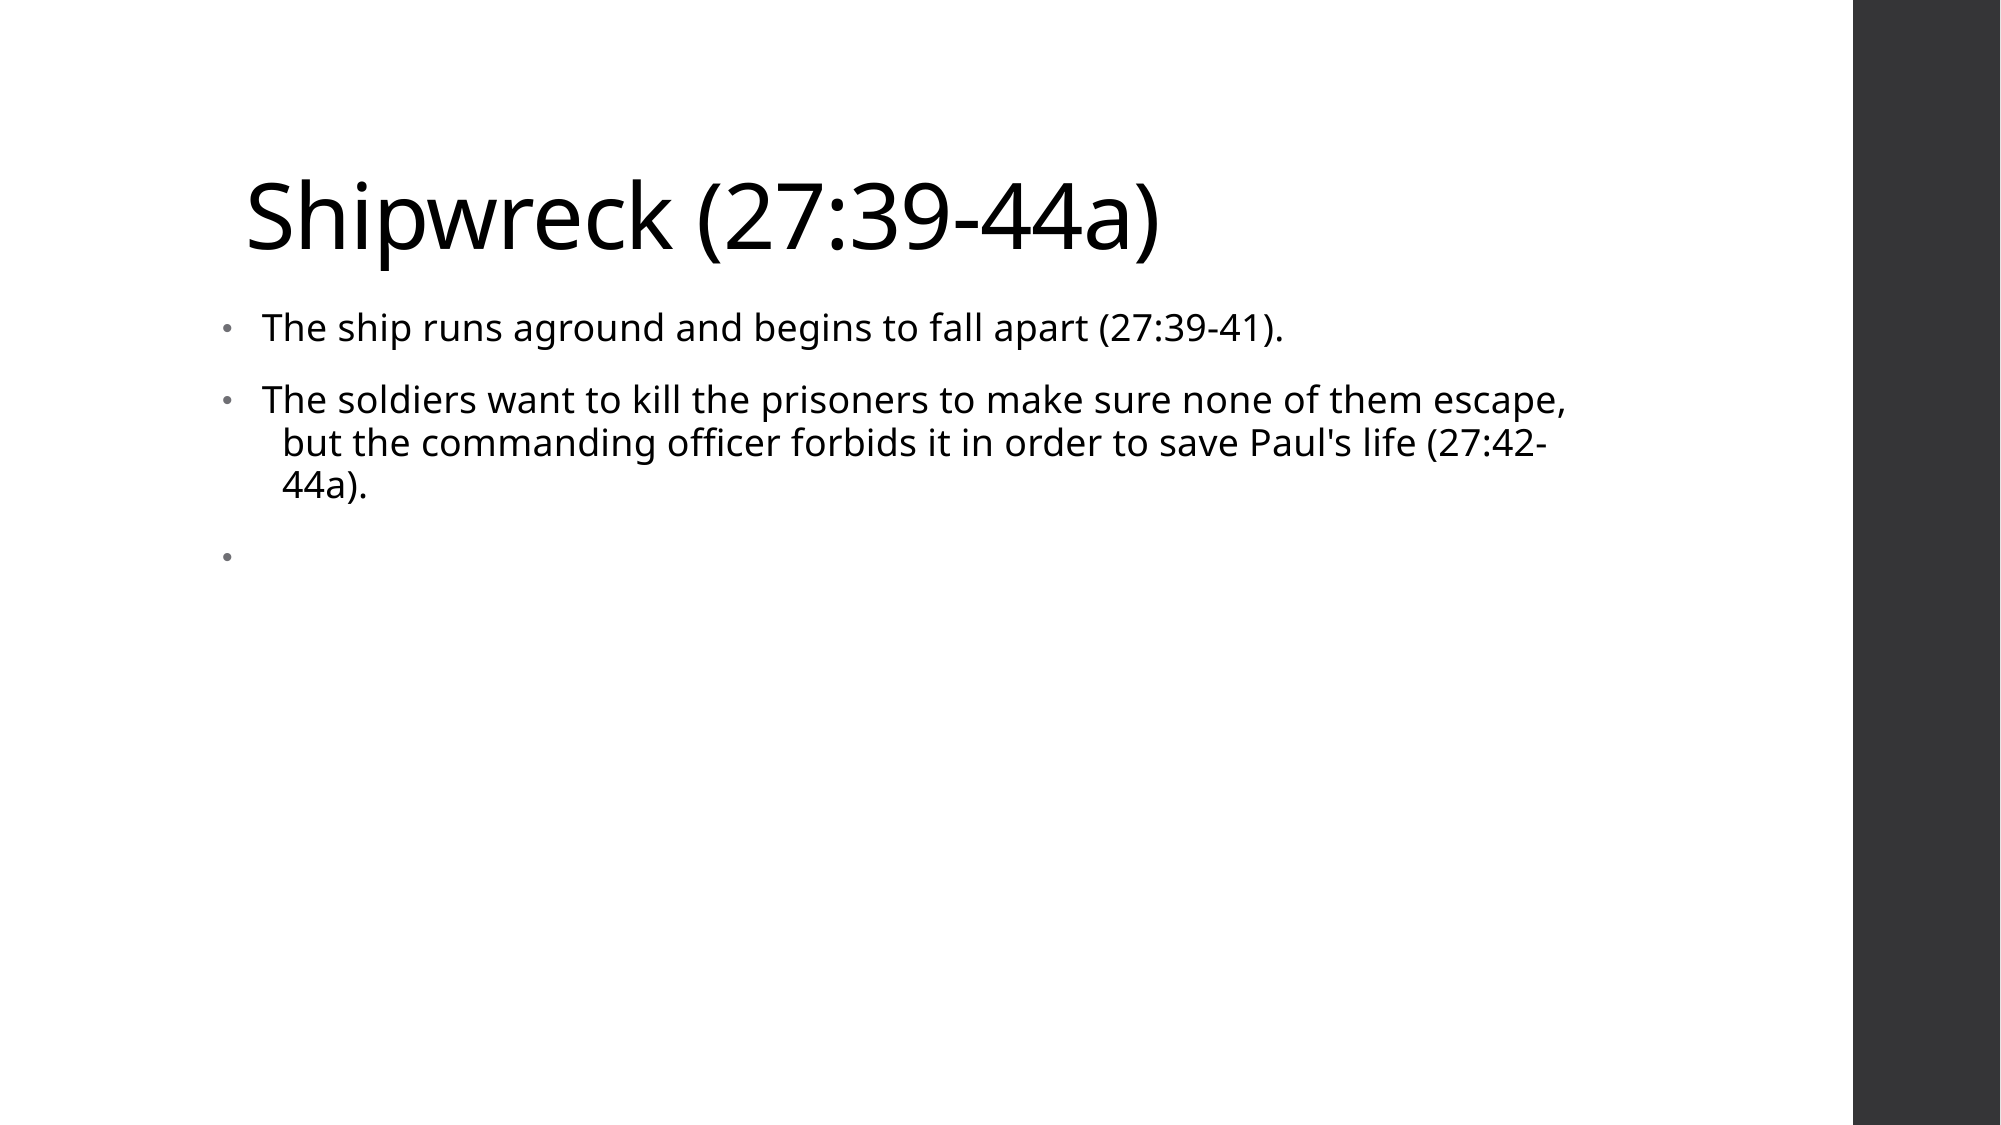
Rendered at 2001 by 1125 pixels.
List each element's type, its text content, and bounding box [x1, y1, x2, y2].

list The ship runs aground and begins to fall apart (27:39-41). The soldiers want to kill the prisoners to make sure none of them escape, but the commanding officer forbids it in order to save Paul's life (27:42-44a). [206, 299, 1617, 1014]
title Shipwreck (27:39-44a) [206, 60, 1797, 278]
